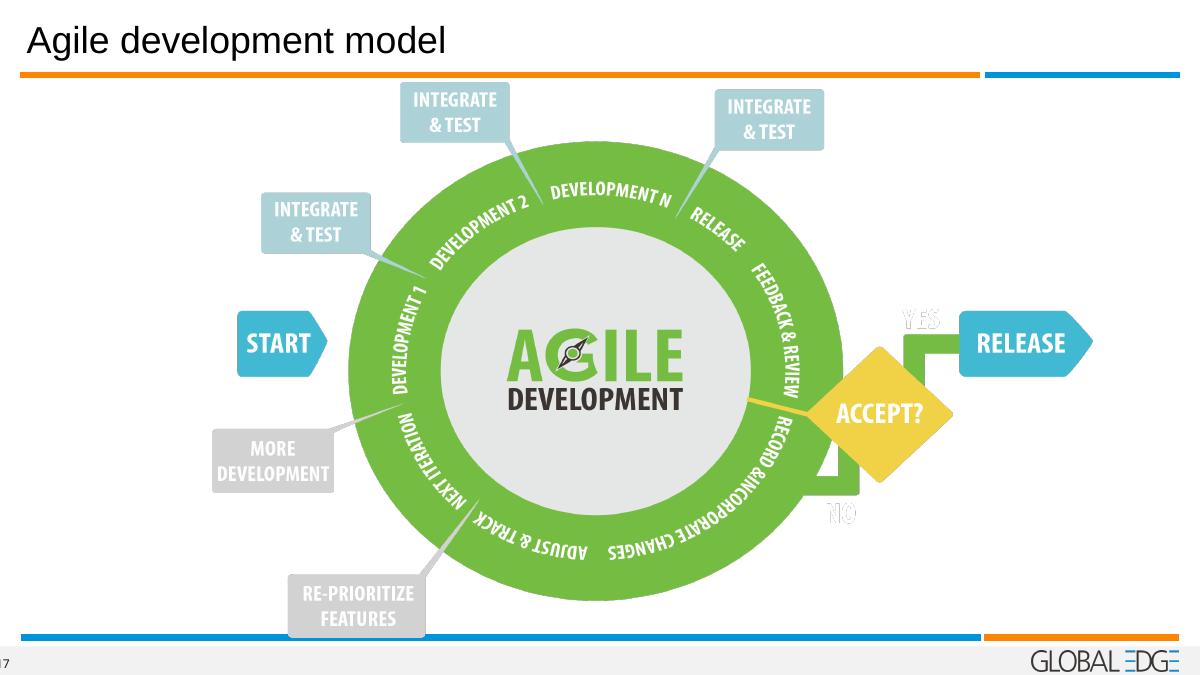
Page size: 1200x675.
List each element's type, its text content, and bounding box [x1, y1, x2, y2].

picture [212, 82, 1093, 641]
picture [1031, 650, 1179, 672]
text_box Agile development model [11, 11, 544, 69]
